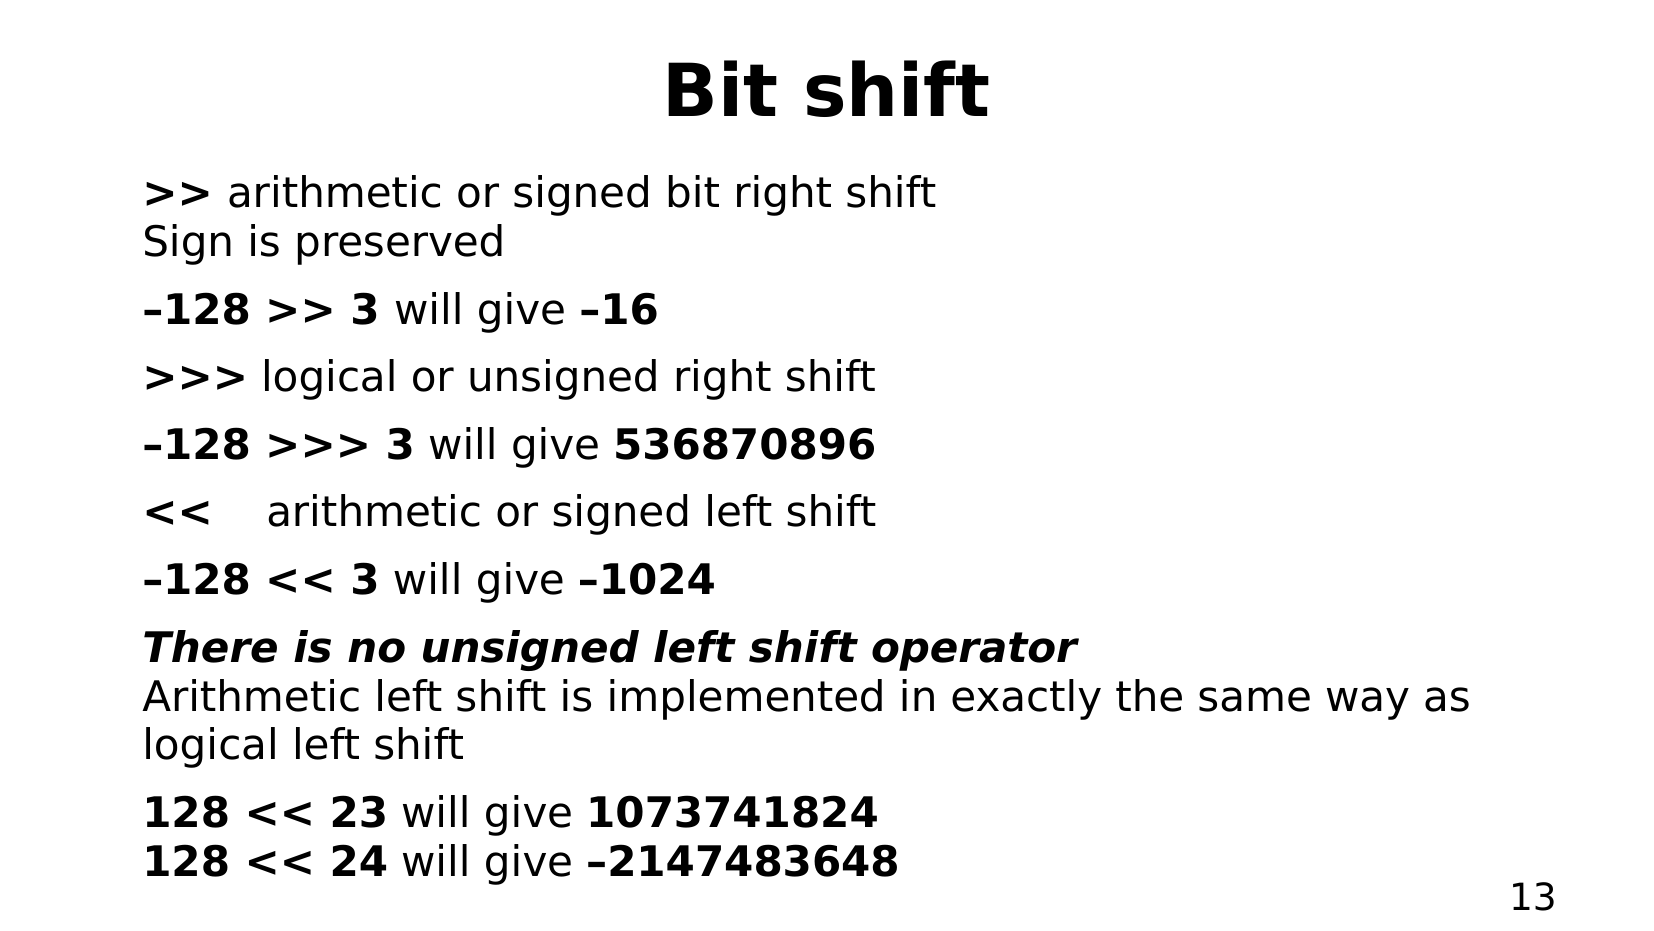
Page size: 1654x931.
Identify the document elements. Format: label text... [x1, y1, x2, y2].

list >> arithmetic or signed bit right shift Sign is preserved –128 >> 3 will give –16 >>> logical or unsigned right shift –128 >>> 3 will give 536870896 << arithmetic or signed left shift –128 << 3 will give –1024 There is no unsigned left shift operator Arithmetic left shift is implemented in exactly the same way as logical left shift 128 << 23 will give 1073741824 128 << 24 will give –2147483648 [82, 168, 1538, 889]
title Bit shift [82, 37, 1571, 147]
